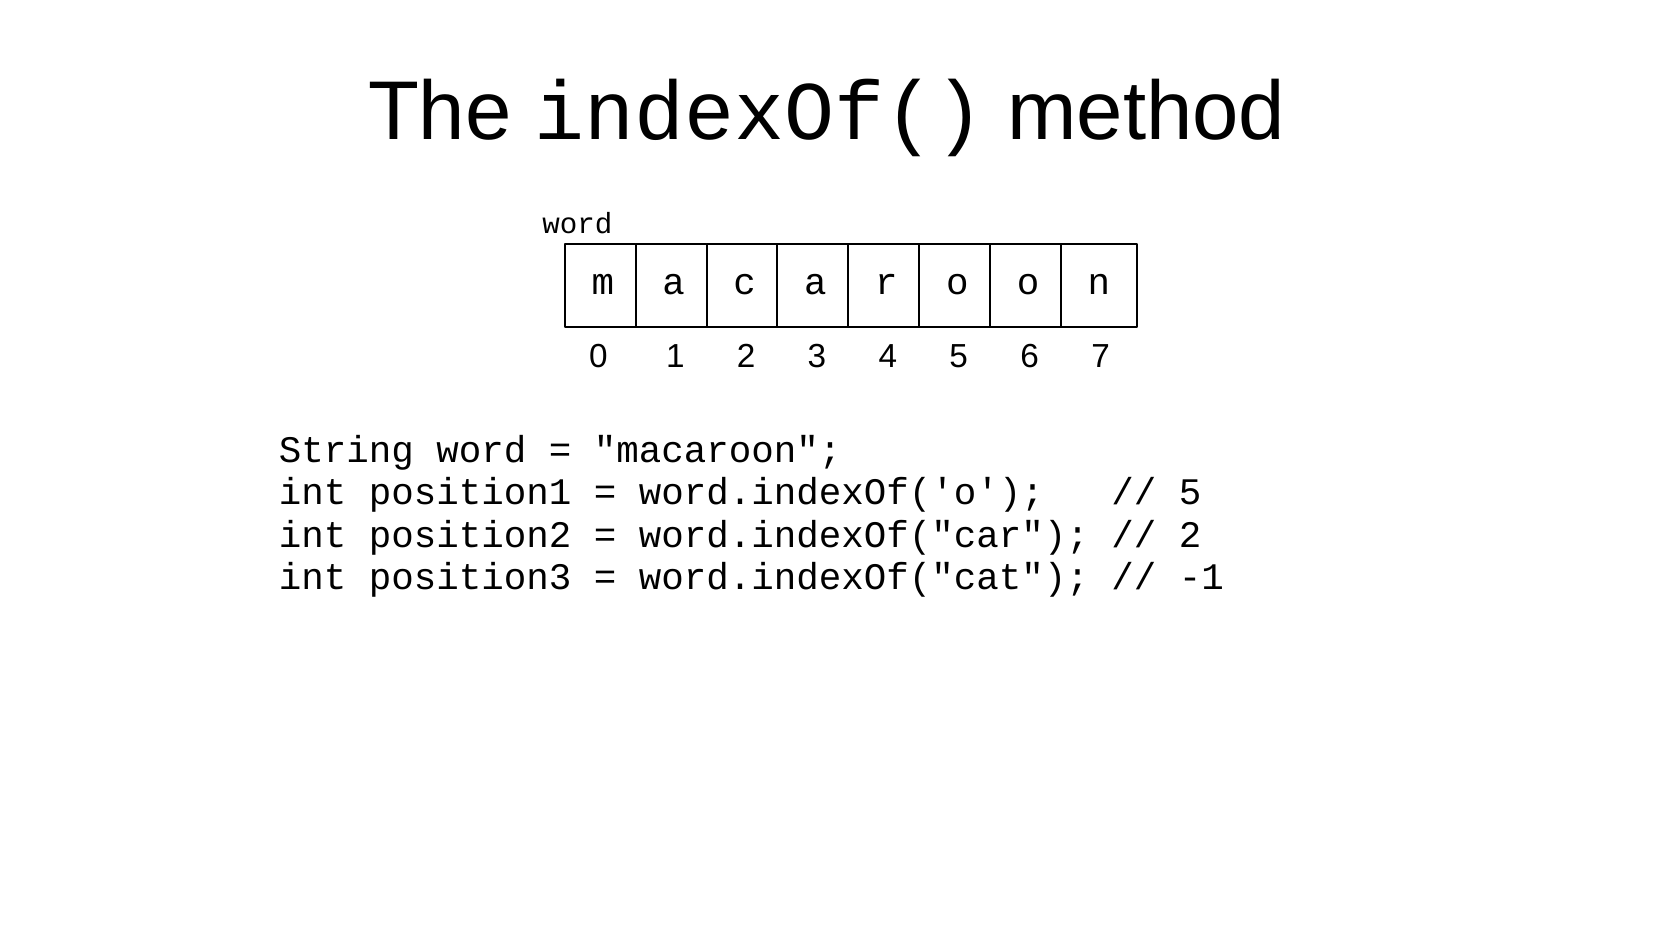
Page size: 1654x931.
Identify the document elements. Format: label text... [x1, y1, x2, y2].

text_box c [706, 243, 777, 327]
text_box 5 [934, 330, 983, 382]
text_box 0 [574, 330, 623, 382]
text_box r [848, 243, 919, 327]
text_box 4 [863, 330, 912, 382]
text_box n [1060, 243, 1137, 327]
text_box word [527, 202, 628, 251]
text_box 7 [1076, 330, 1125, 382]
text_box m [564, 243, 635, 327]
text_box o [919, 243, 990, 327]
text_box 6 [1005, 330, 1054, 382]
title The indexOf() method [82, 37, 1571, 193]
text_box 3 [792, 330, 842, 382]
text_box a [635, 243, 706, 327]
text_box 2 [722, 330, 771, 382]
text_box a [777, 243, 848, 327]
text_box 1 [651, 330, 700, 382]
text_box o [990, 243, 1060, 327]
text_box String word = "macaroon"; int position1 = word.indexOf('o'); // 5 int position2 = word.indexOf("car"); // 2 int position3 = word.indexOf("cat"); // -1 [264, 423, 1460, 609]
